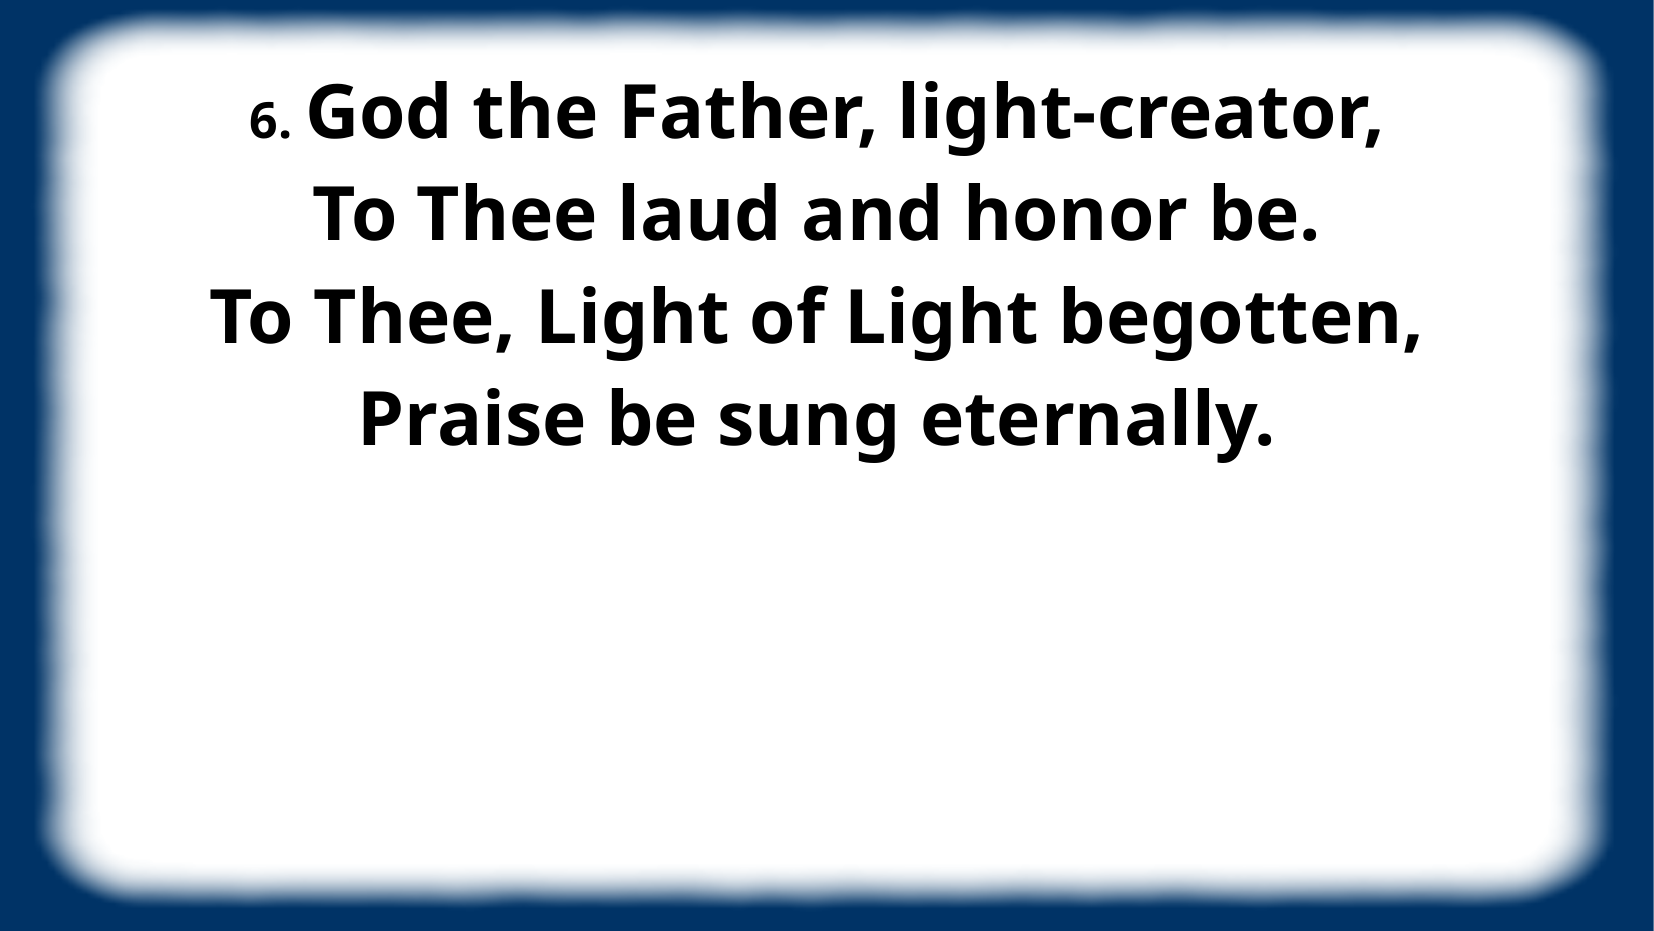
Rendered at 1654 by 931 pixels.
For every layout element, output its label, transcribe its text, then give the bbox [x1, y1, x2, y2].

text_box 6. God the Father, light-creator, To Thee laud and honor be. To Thee, Light of Light begotten, Praise be sung eternally. [105, 50, 1531, 466]
picture [0, 0, 1654, 931]
